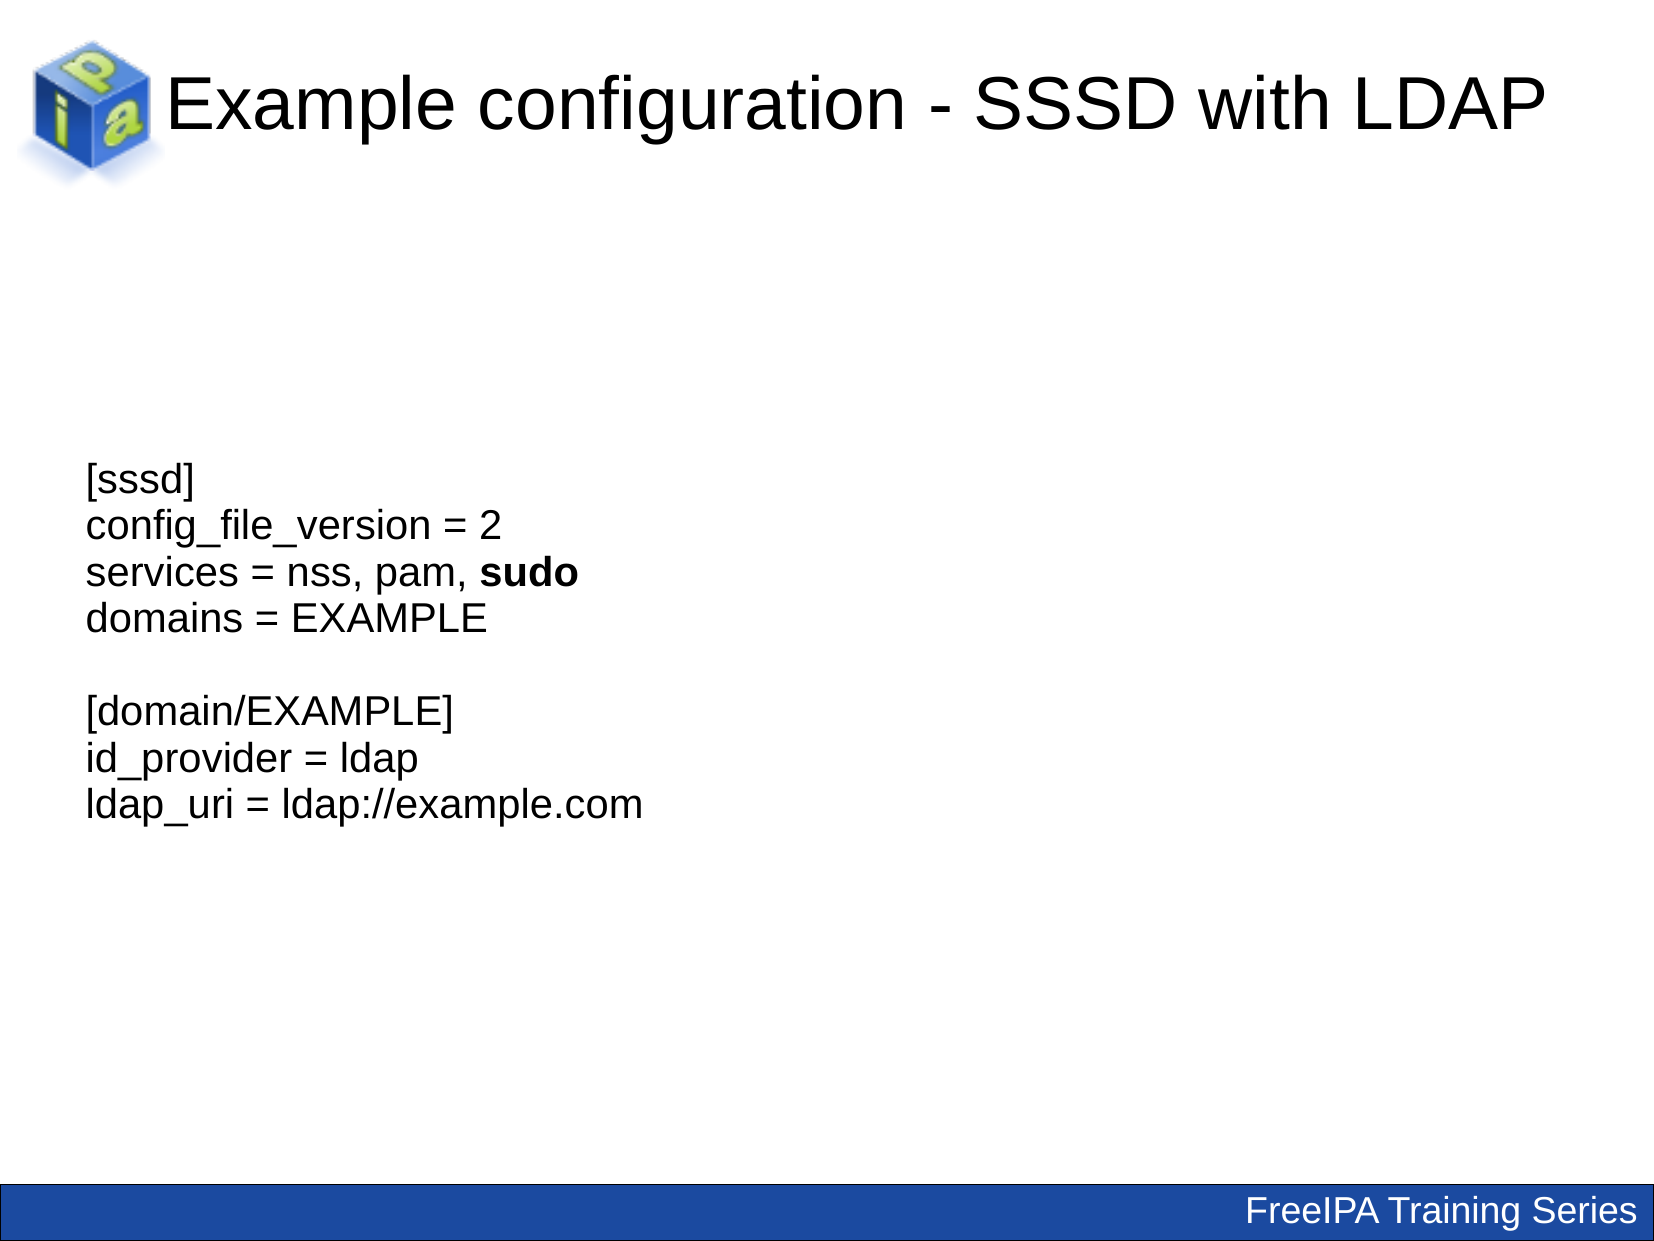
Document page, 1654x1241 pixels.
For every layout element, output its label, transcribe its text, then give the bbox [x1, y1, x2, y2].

text_box [sssd] config_file_version = 2 services = nss, pam, sudo domains = EXAMPLE [domain/EXAMPLE] id_provider = ldap ldap_uri = ldap://example.com [85, 244, 1574, 1039]
picture [17, 34, 165, 193]
title Example configuration - SSSD with LDAP [165, 0, 1654, 208]
